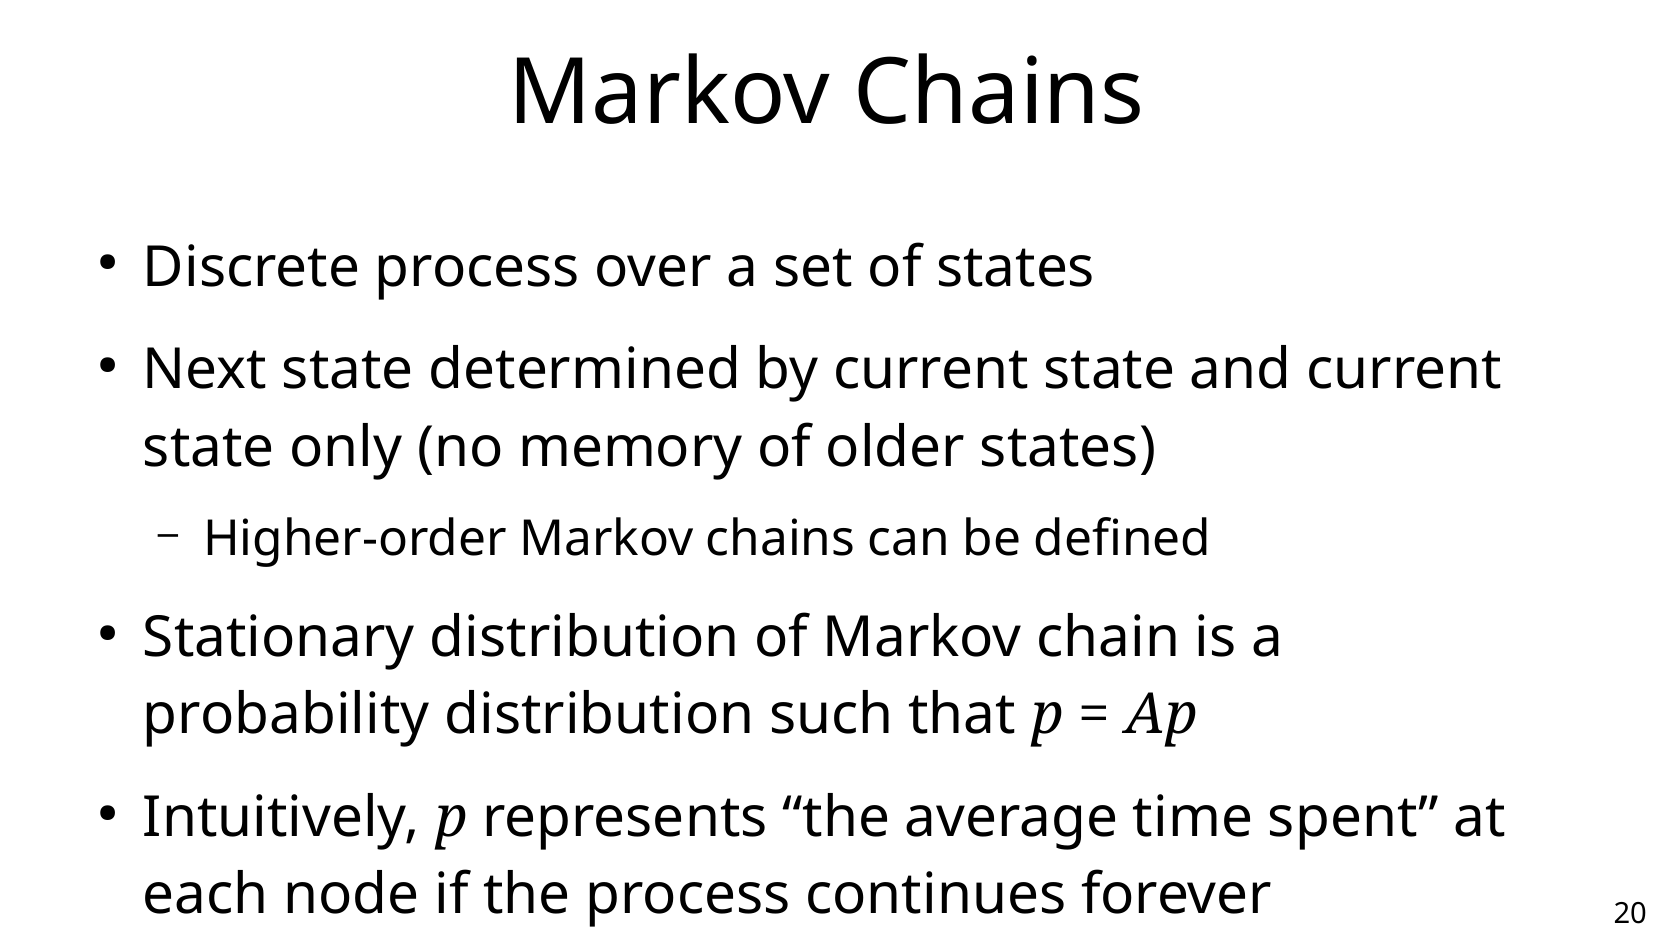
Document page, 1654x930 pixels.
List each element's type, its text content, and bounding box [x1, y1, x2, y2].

list Discrete process over a set of states Next state determined by current state and current state only (no memory of older states) Higher-order Markov chains can be defined Stationary distribution of Markov chain is a probability distribution such that p = Ap Intuitively, p represents “the average time spent” at each node if the process continues forever [82, 225, 1571, 930]
title Markov Chains [82, 0, 1571, 192]
